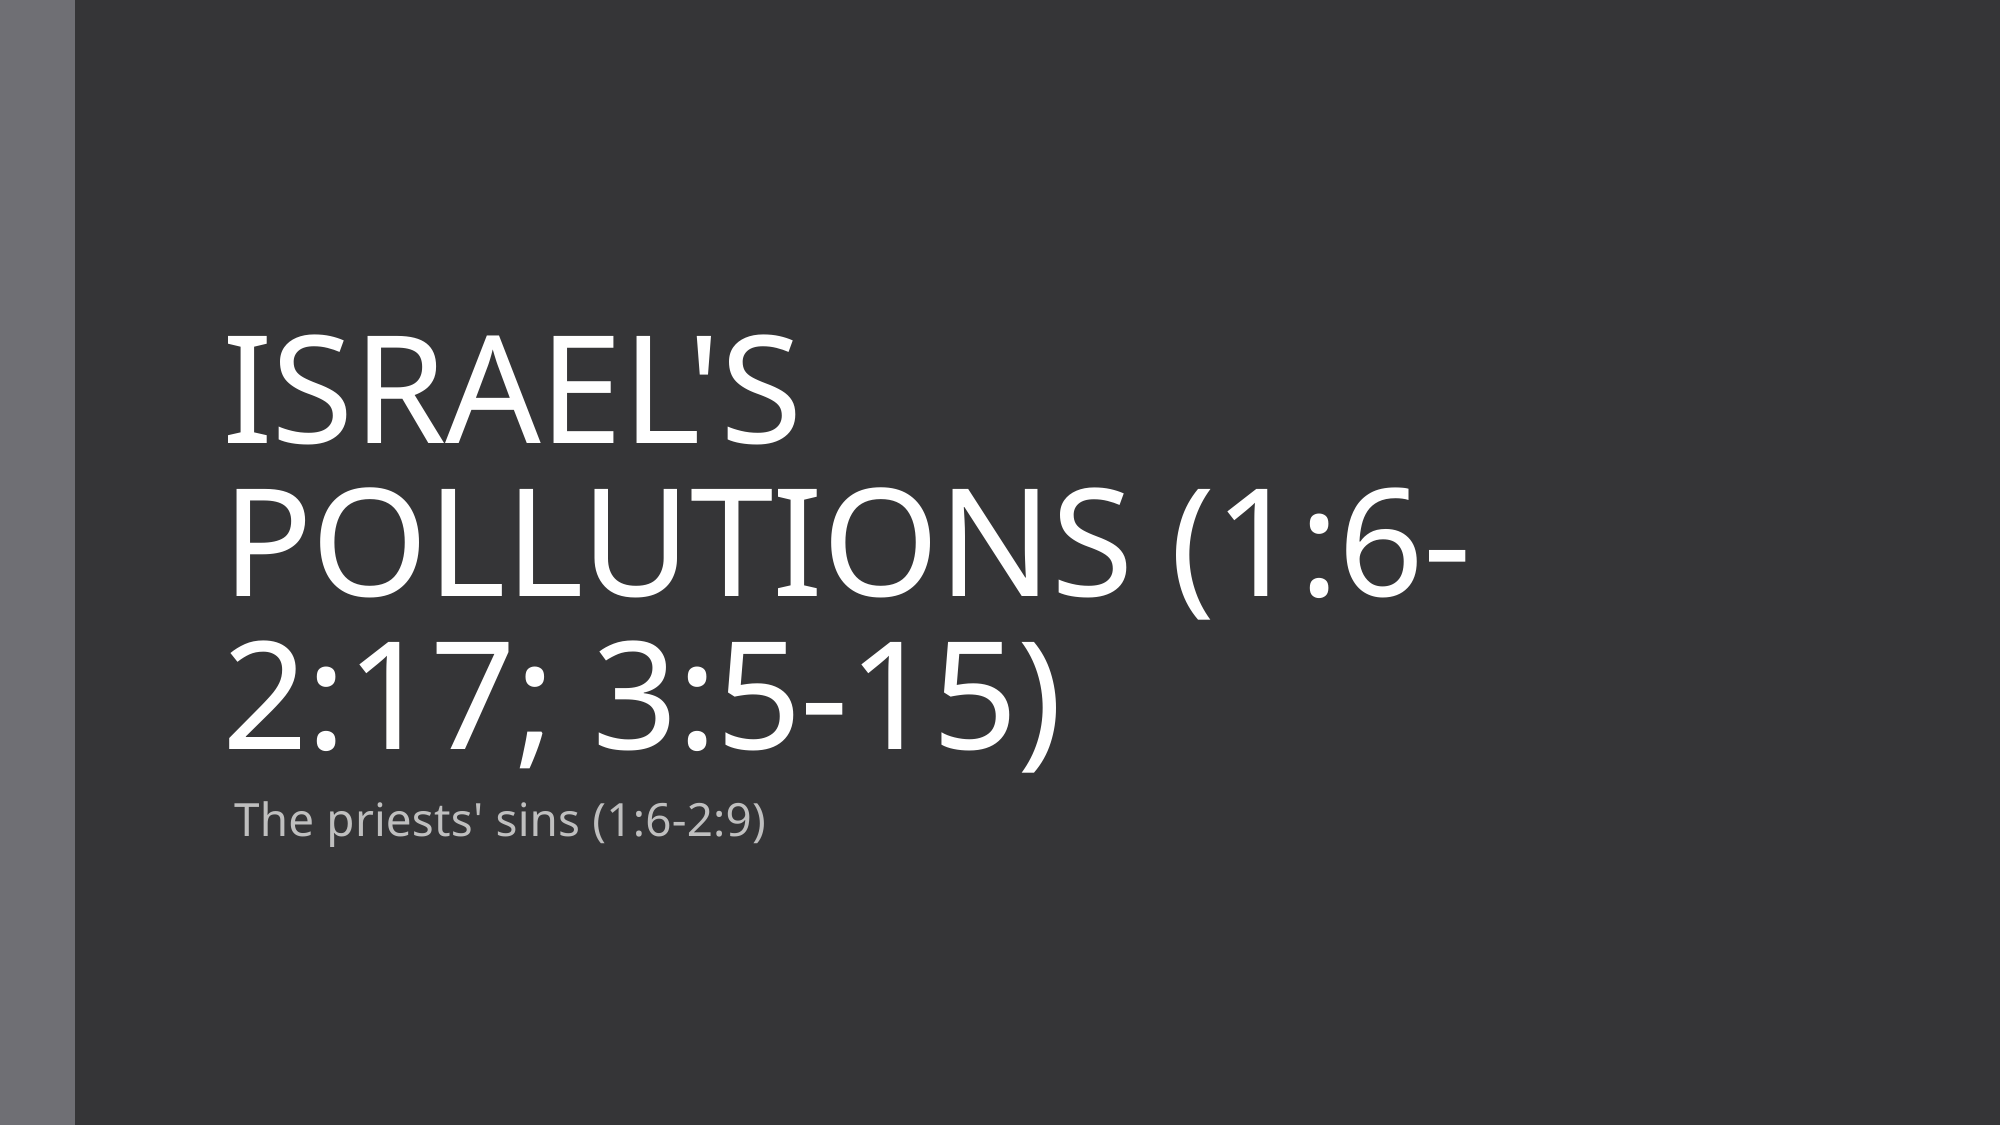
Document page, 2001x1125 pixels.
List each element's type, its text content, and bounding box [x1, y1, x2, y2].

subtitle The priests' sins (1:6-2:9) [206, 787, 1752, 1066]
title ISRAEL'S POLLUTIONS (1:6-2:17; 3:5-15) [206, 124, 1752, 787]
